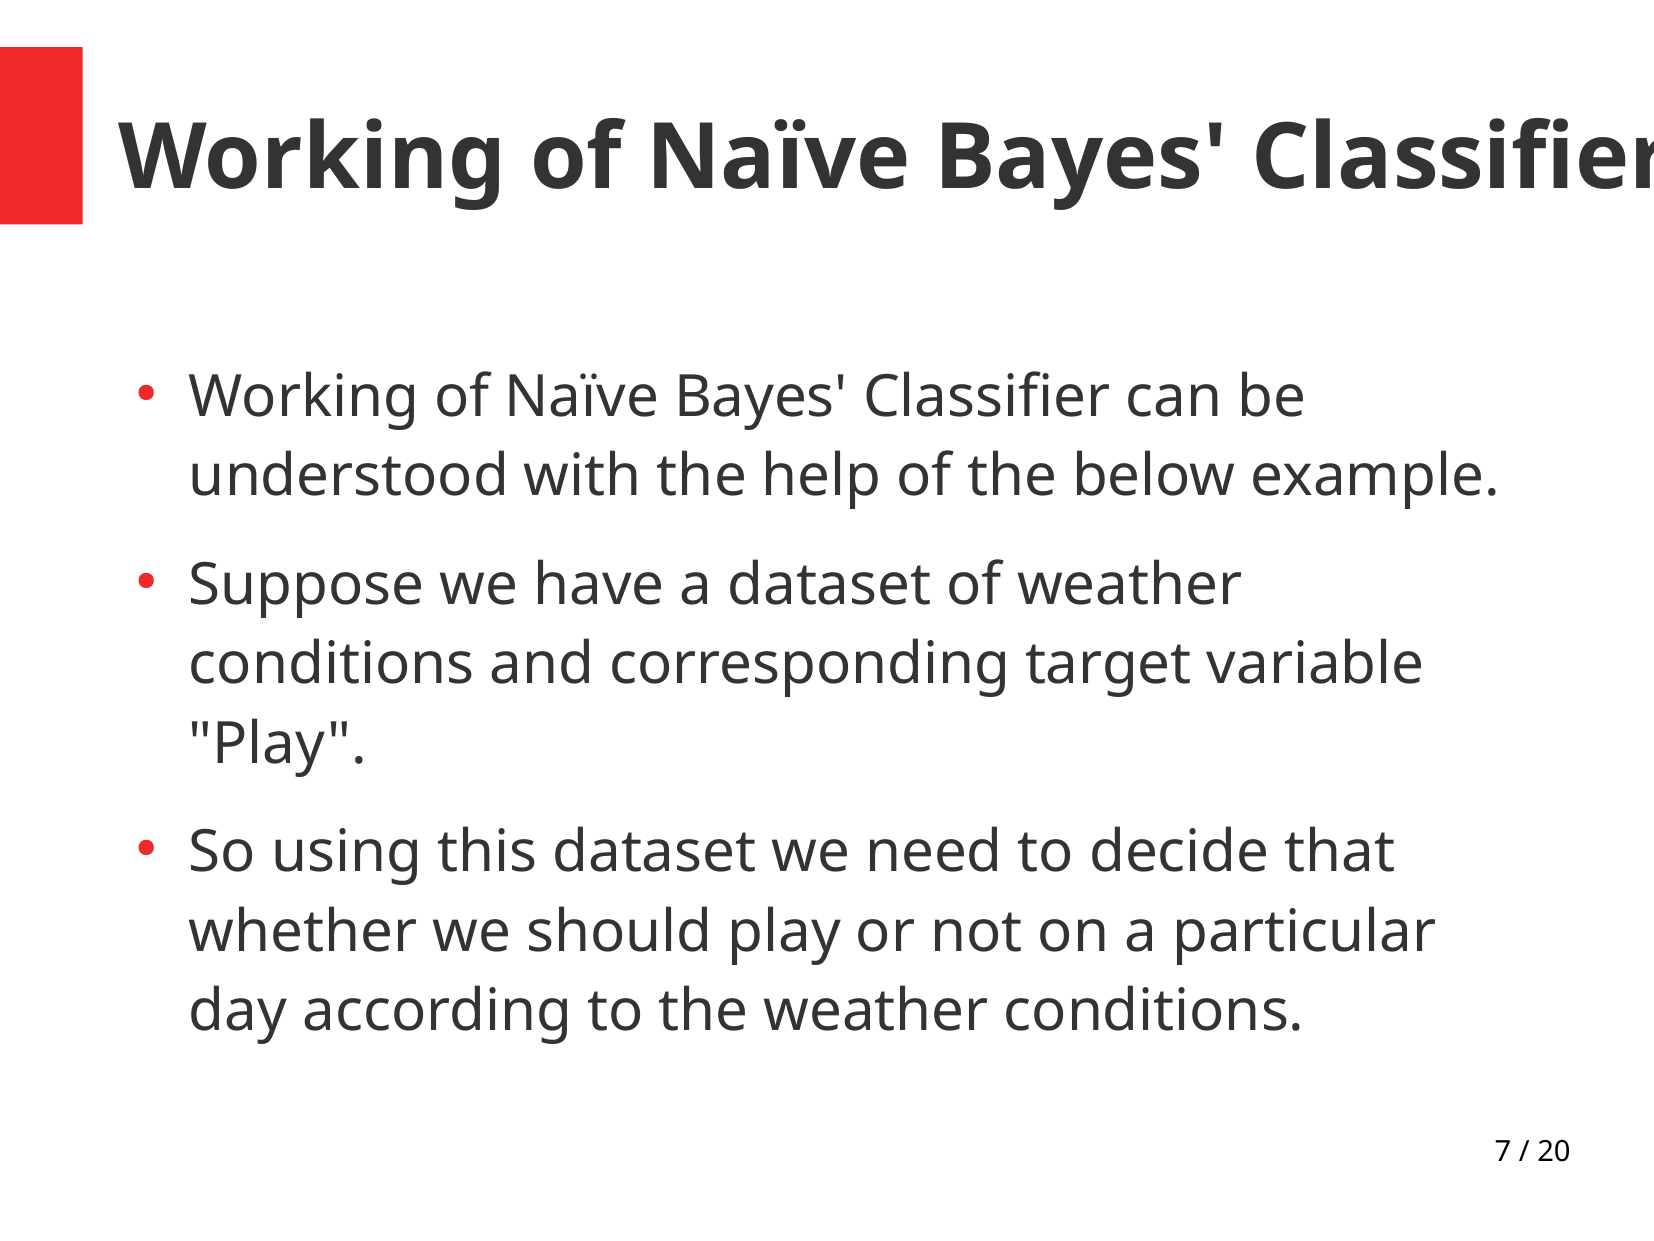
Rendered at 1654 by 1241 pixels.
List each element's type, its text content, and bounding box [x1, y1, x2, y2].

title Working of Naïve Bayes' Classifier [118, 28, 1654, 278]
list Working of Naïve Bayes' Classifier can be understood with the help of the below example. Suppose we have a dataset of weather conditions and corresponding target variable "Play". So using this dataset we need to decide that whether we should play or not on a particular day according to the weather conditions. [118, 354, 1536, 1074]
